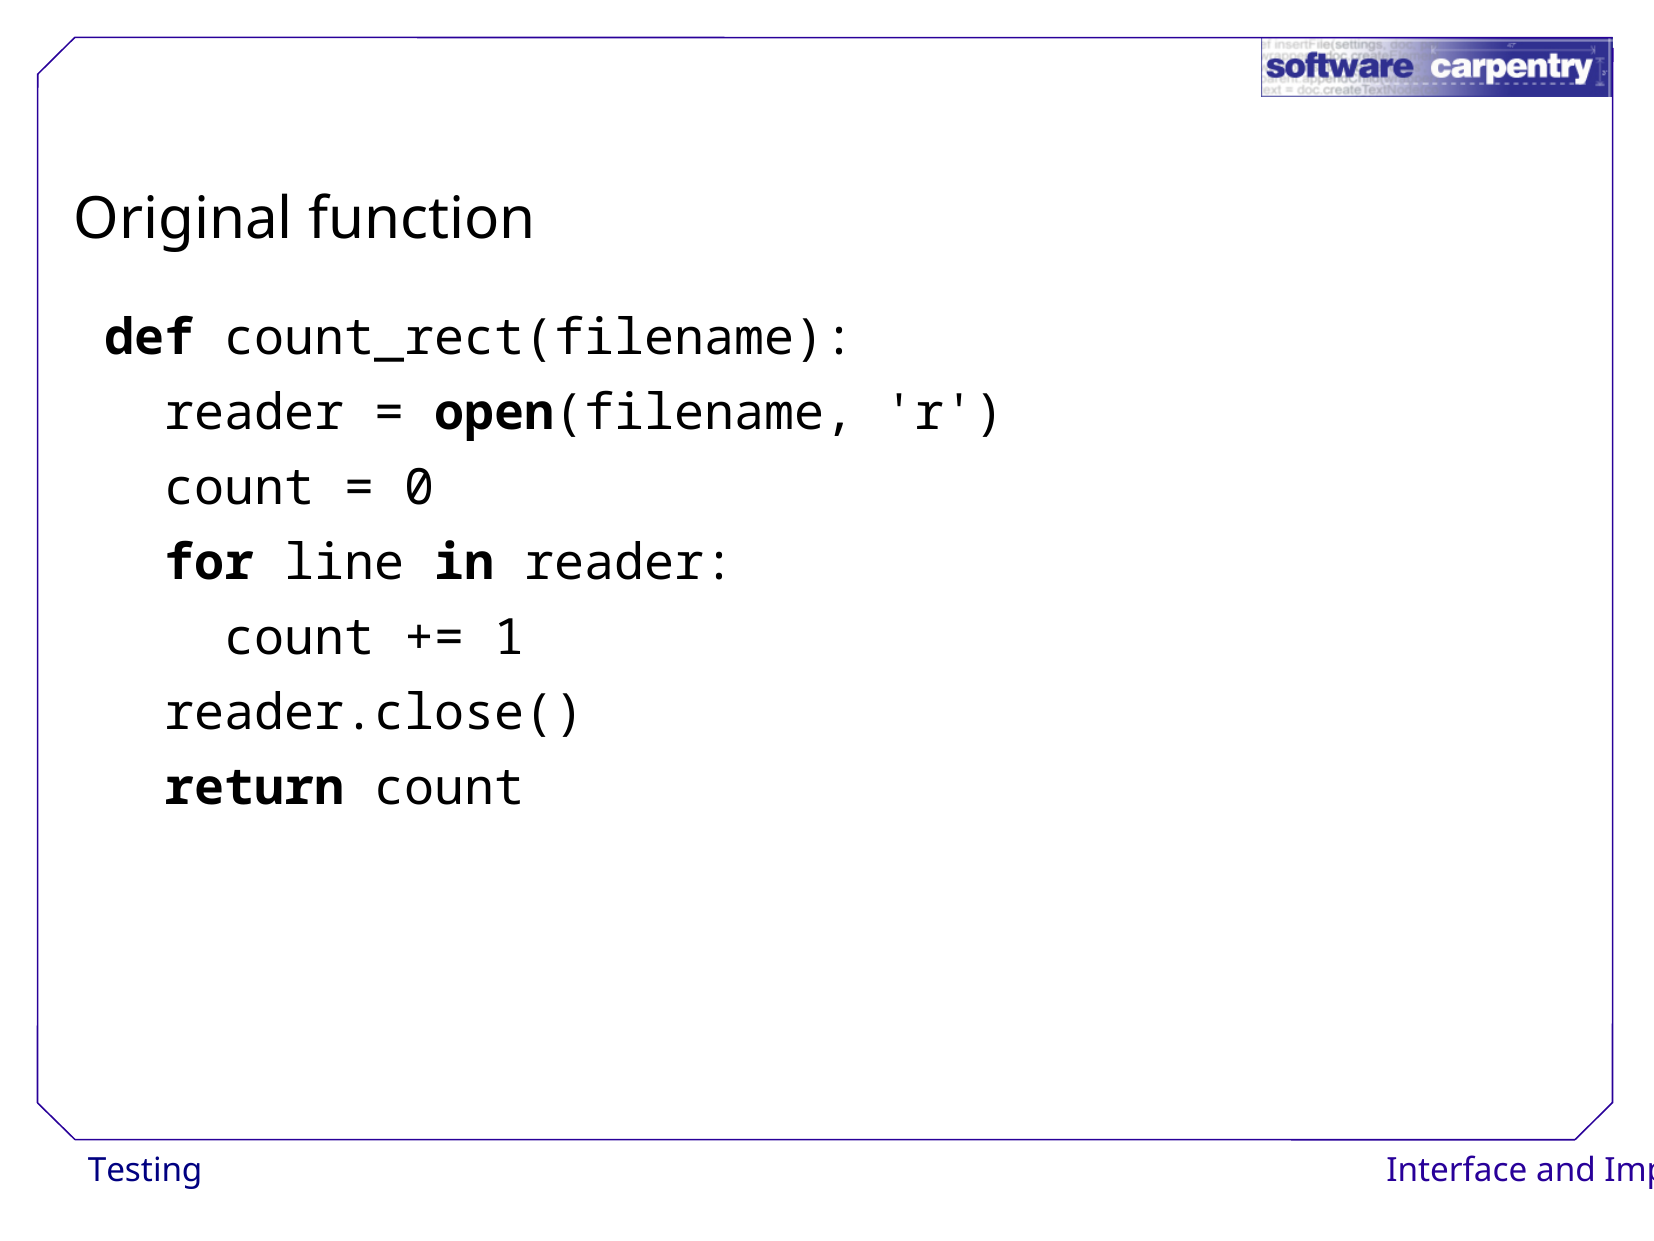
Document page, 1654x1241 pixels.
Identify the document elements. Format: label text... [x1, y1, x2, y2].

text_box def count_rect(filename): reader = open(filename, 'r') count = 0 for line in reader: count += 1 reader.close() return count [89, 282, 1340, 1024]
picture [1261, 39, 1613, 97]
text_box Original function [59, 138, 701, 259]
